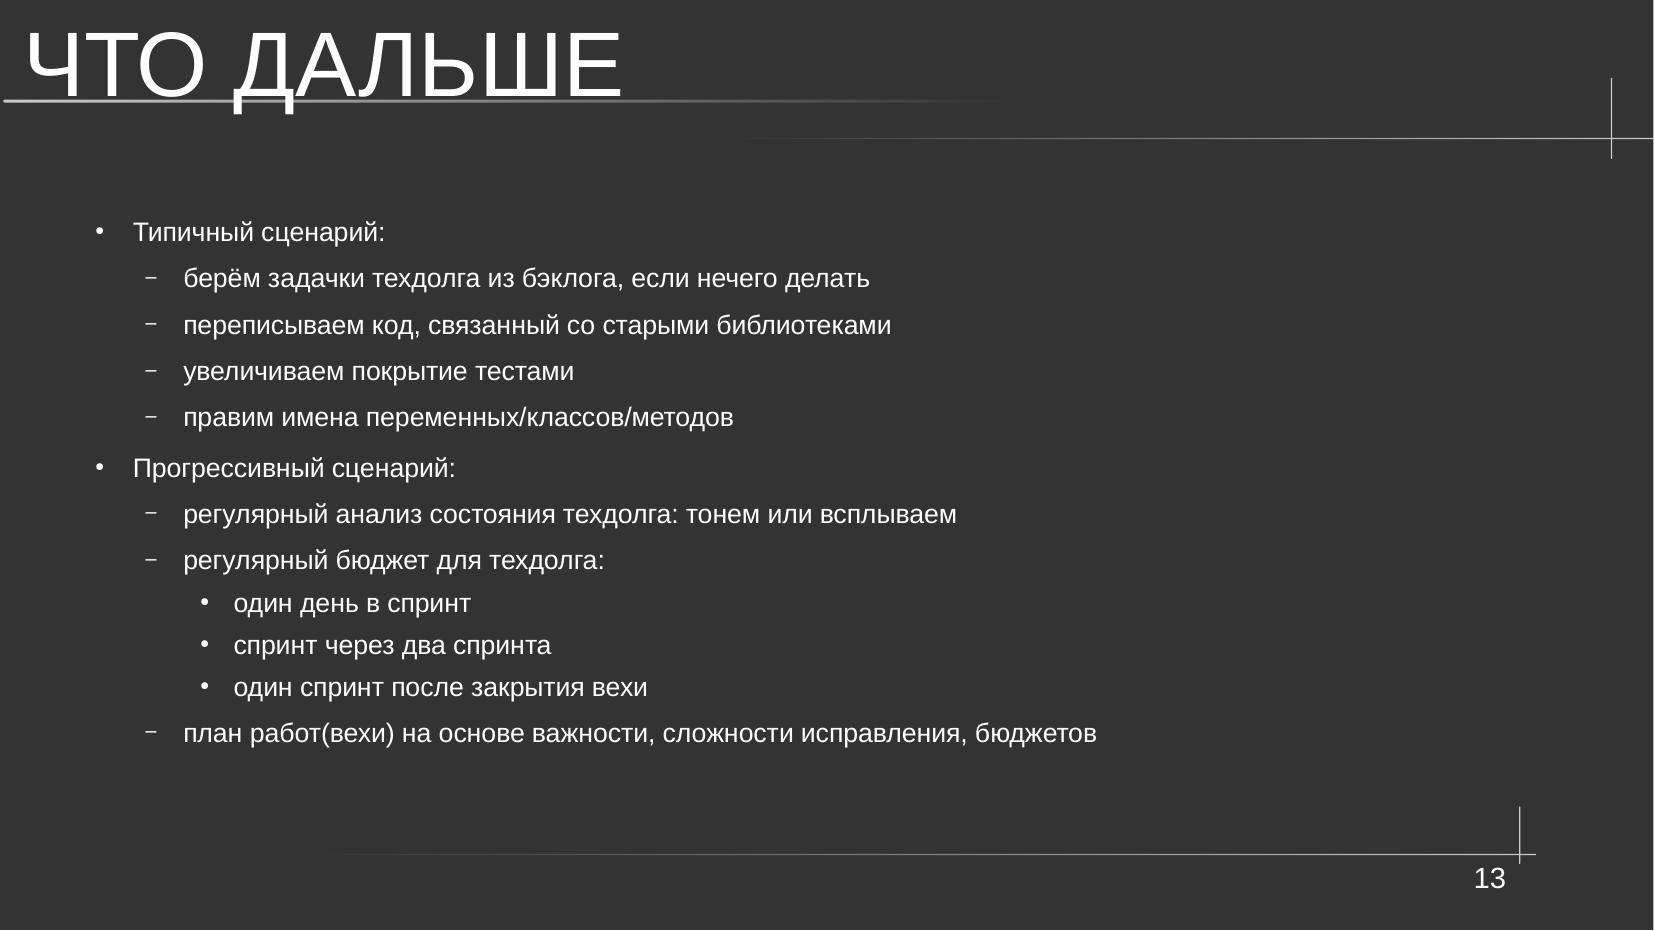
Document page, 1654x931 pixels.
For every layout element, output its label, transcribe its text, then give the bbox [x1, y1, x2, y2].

title ЧТО ДАЛЬШЕ [23, 11, 1589, 119]
list Типичный сценарий: берём задачки техдолга из бэклога, если нечего делать переписываем код, связанный со старыми библиотеками увеличиваем покрытие тестами правим имена переменных/классов/методов Прогрессивный сценарий: регулярный анализ состояния техдолга: тонем или всплываем регулярный бюджет для техдолга: один день в спринт спринт через два спринта один спринт после закрытия вехи план работ(вехи) на основе важности, сложности исправления, бюджетов [82, 217, 1571, 758]
